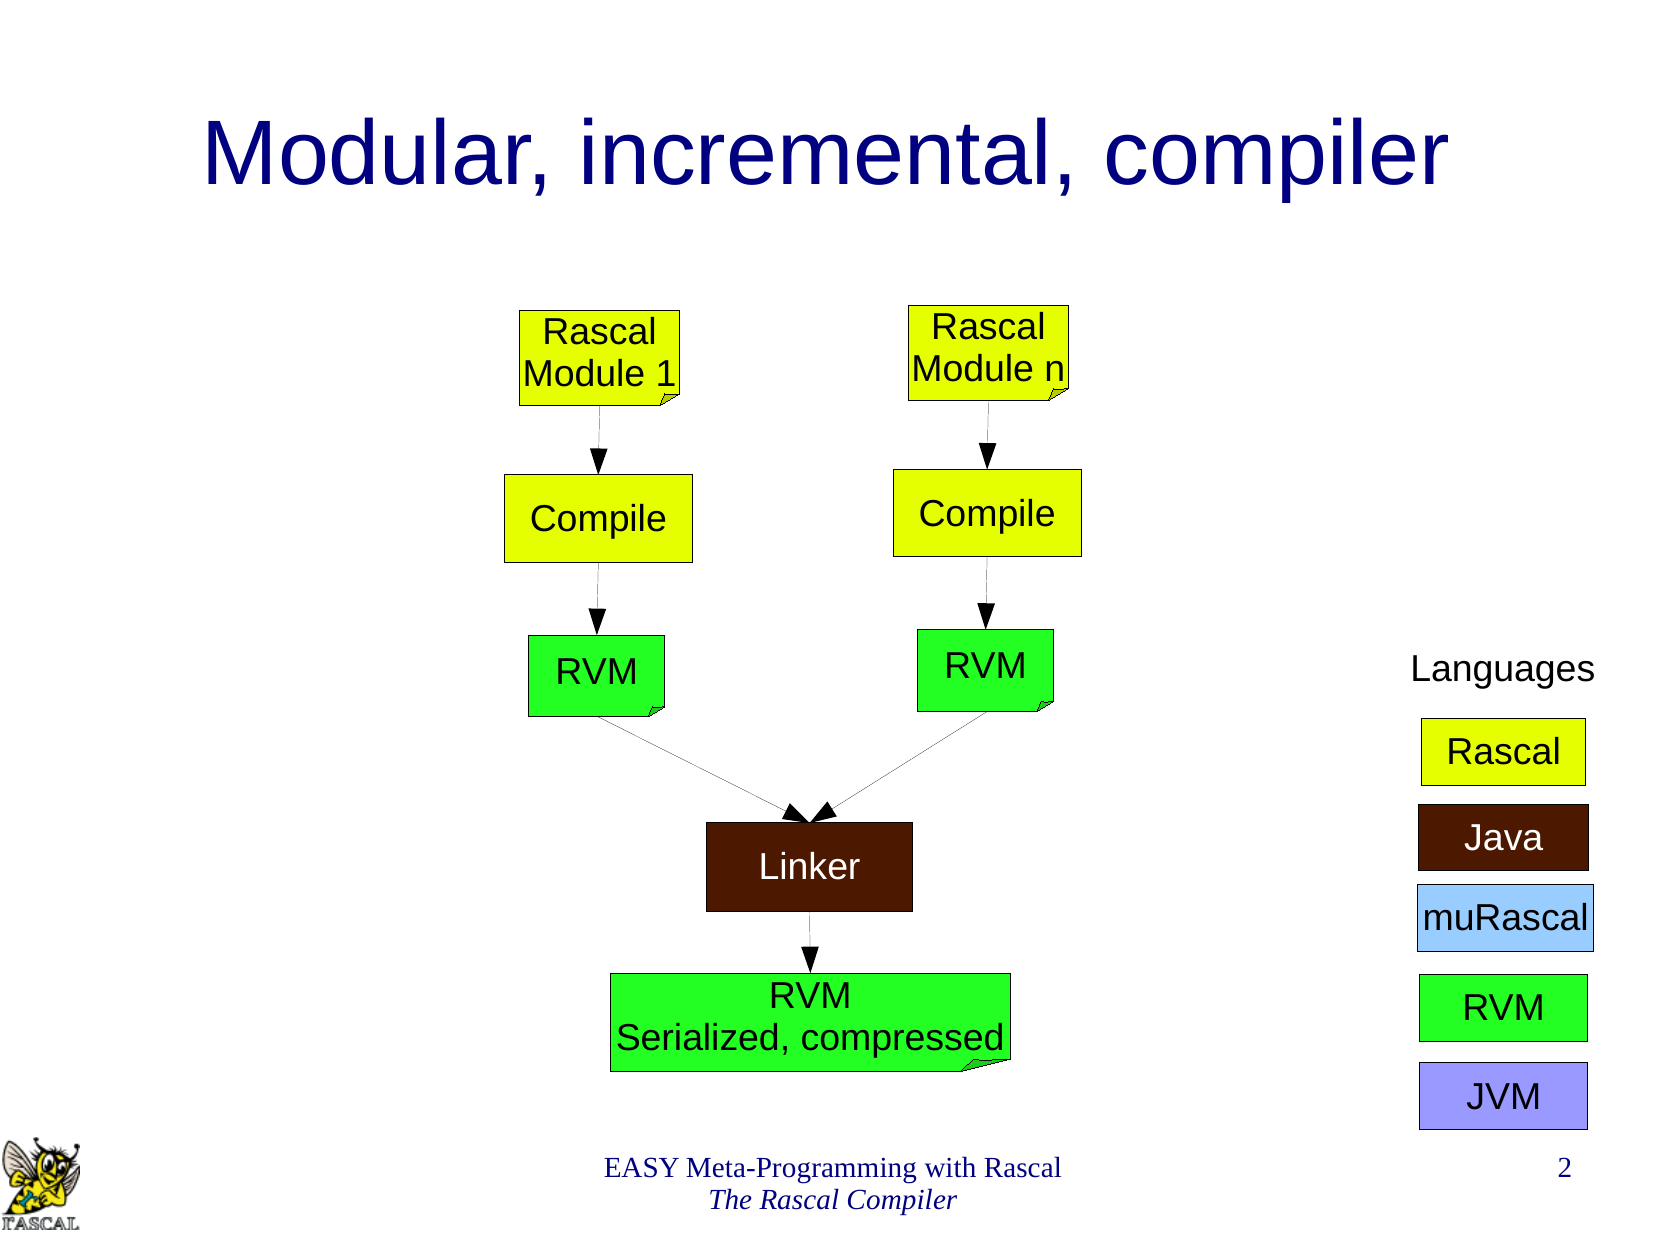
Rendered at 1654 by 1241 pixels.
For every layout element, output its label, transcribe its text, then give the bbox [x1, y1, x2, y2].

title Modular, incremental, compiler [82, 49, 1571, 257]
text_box Linker [706, 822, 913, 912]
text_box Rascal [1421, 718, 1586, 786]
text_box RVM Serialized, compressed [610, 973, 1011, 1072]
text_box muRascal [1417, 884, 1594, 952]
text_box Rascal Module 1 [519, 310, 680, 406]
text_box RVM [1419, 974, 1588, 1042]
text_box JVM [1419, 1062, 1588, 1130]
text_box RVM [528, 635, 665, 717]
text_box Compile [504, 474, 693, 563]
text_box Rascal Module n [908, 305, 1069, 401]
text_box Java [1418, 804, 1589, 871]
text_box RVM [917, 629, 1054, 712]
text_box Languages [1395, 598, 1611, 697]
picture [1, 1137, 80, 1230]
text_box Compile [893, 469, 1082, 557]
